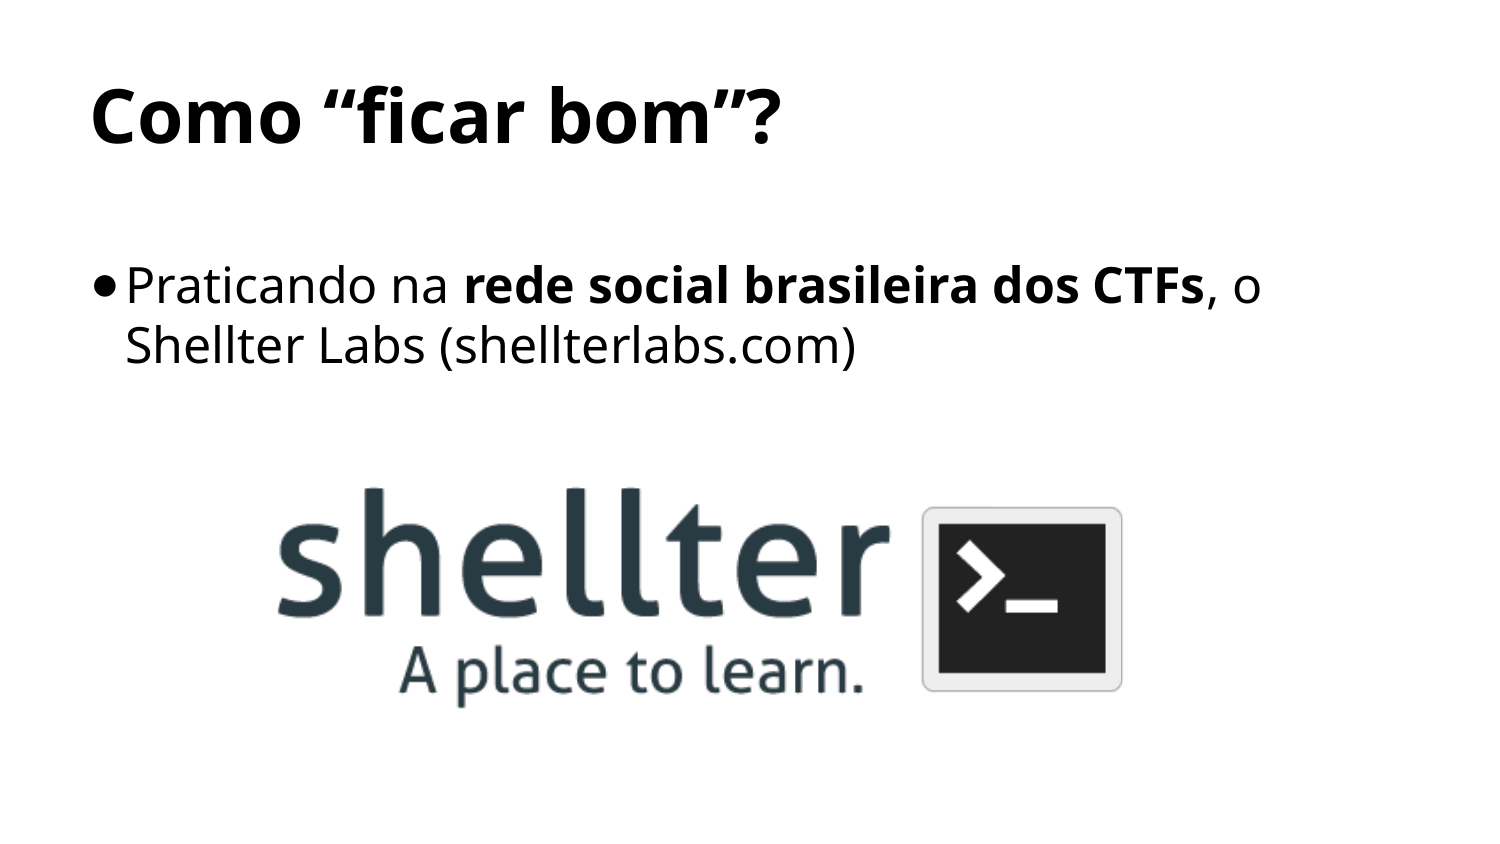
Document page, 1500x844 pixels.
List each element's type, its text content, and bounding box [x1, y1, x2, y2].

text_box Praticando na rede social brasileira dos CTFs, o Shellter Labs (shellterlabs.com) [75, 238, 1425, 844]
picture [248, 448, 1152, 732]
text_box Como “ficar bom”? [75, 33, 1425, 174]
